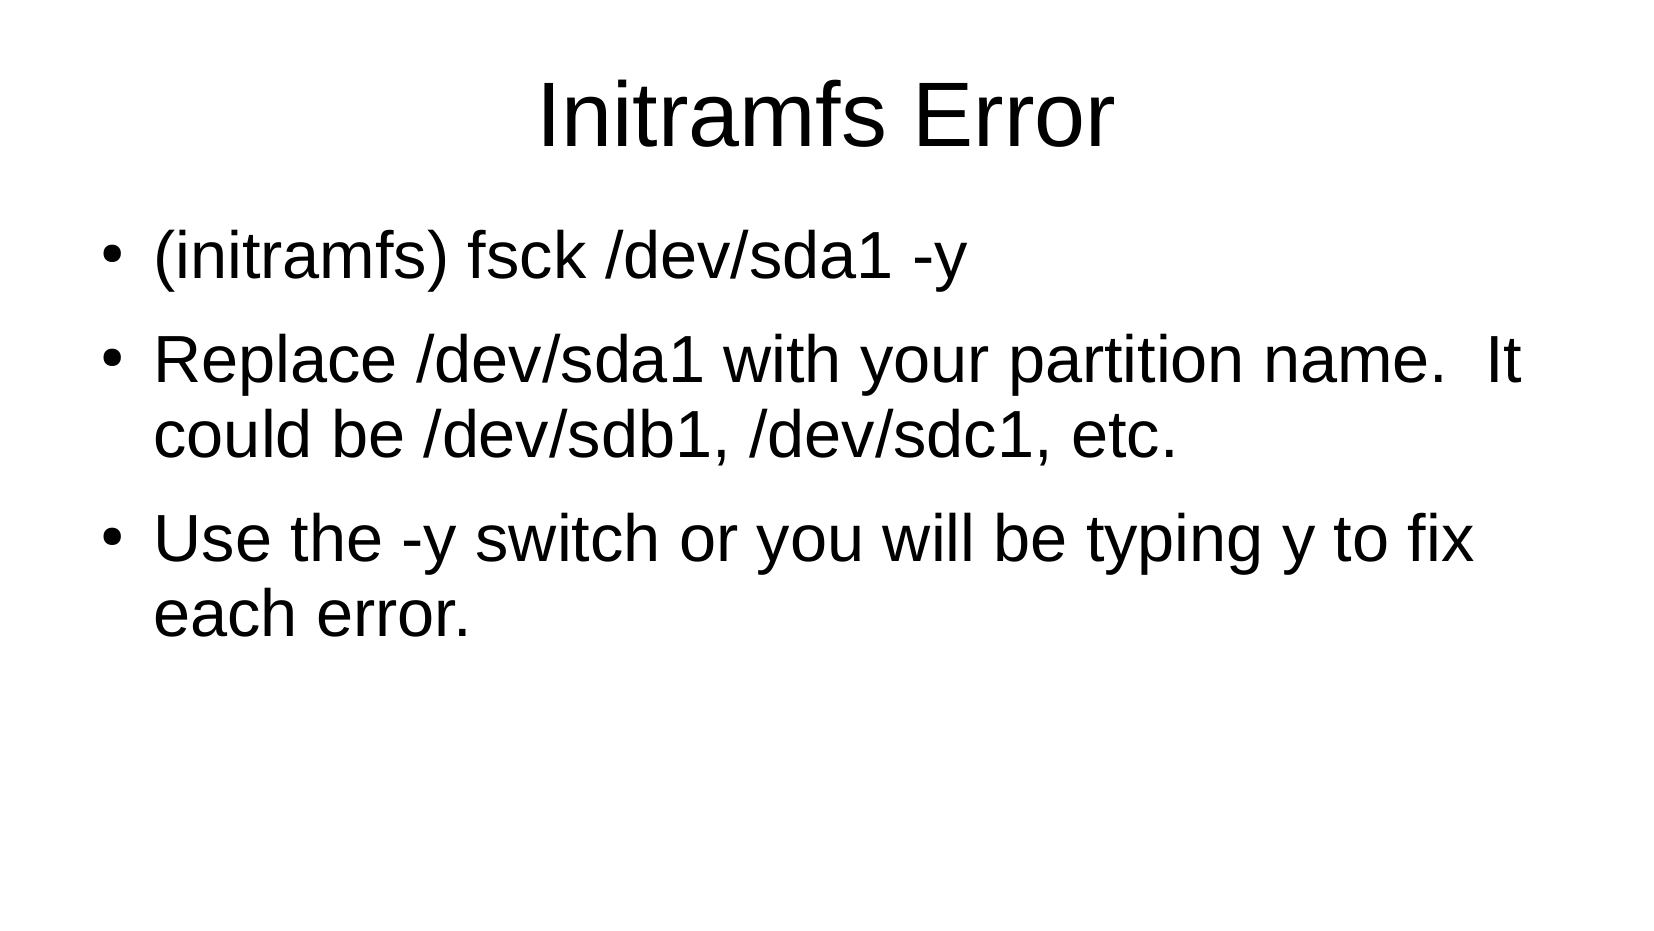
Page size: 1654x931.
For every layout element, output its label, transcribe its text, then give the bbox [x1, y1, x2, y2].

list (initramfs) fsck /dev/sda1 -y Replace /dev/sda1 with your partition name. It could be /dev/sdb1, /dev/sdc1, etc. Use the -y switch or you will be typing y to fix each error. [82, 217, 1571, 758]
title Initramfs Error [82, 37, 1571, 193]
